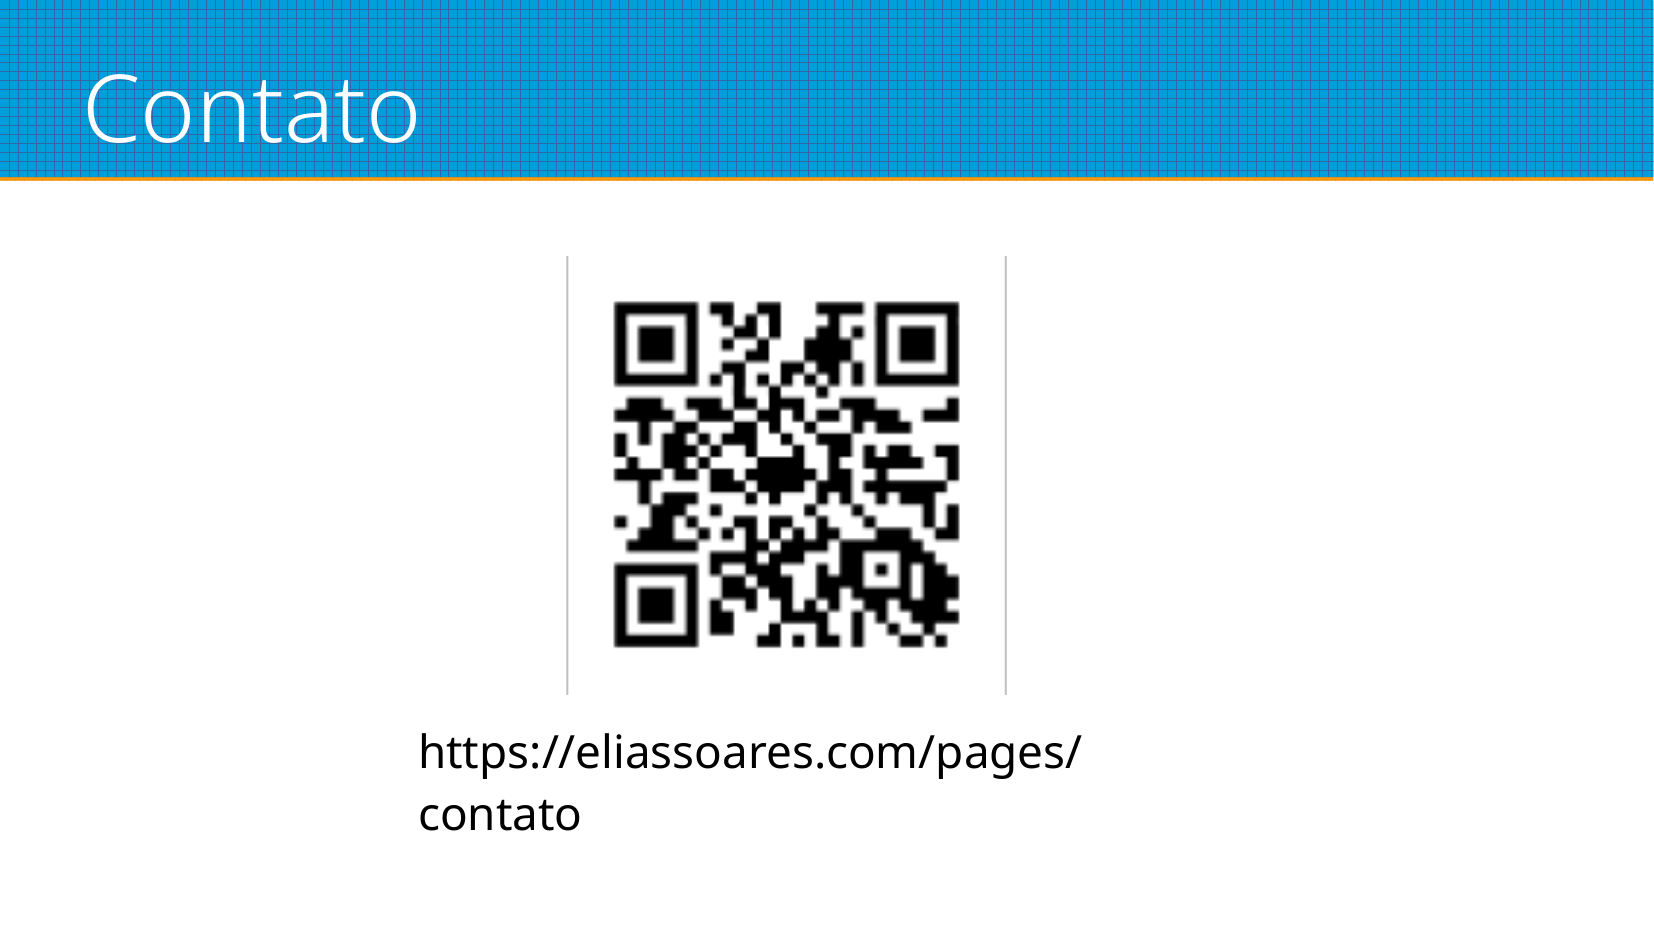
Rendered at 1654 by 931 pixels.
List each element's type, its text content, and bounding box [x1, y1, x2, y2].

picture [349, 256, 1226, 695]
text_box https://eliassoares.com/pages/contato [412, 750, 1195, 814]
title Contato [82, 14, 1571, 171]
